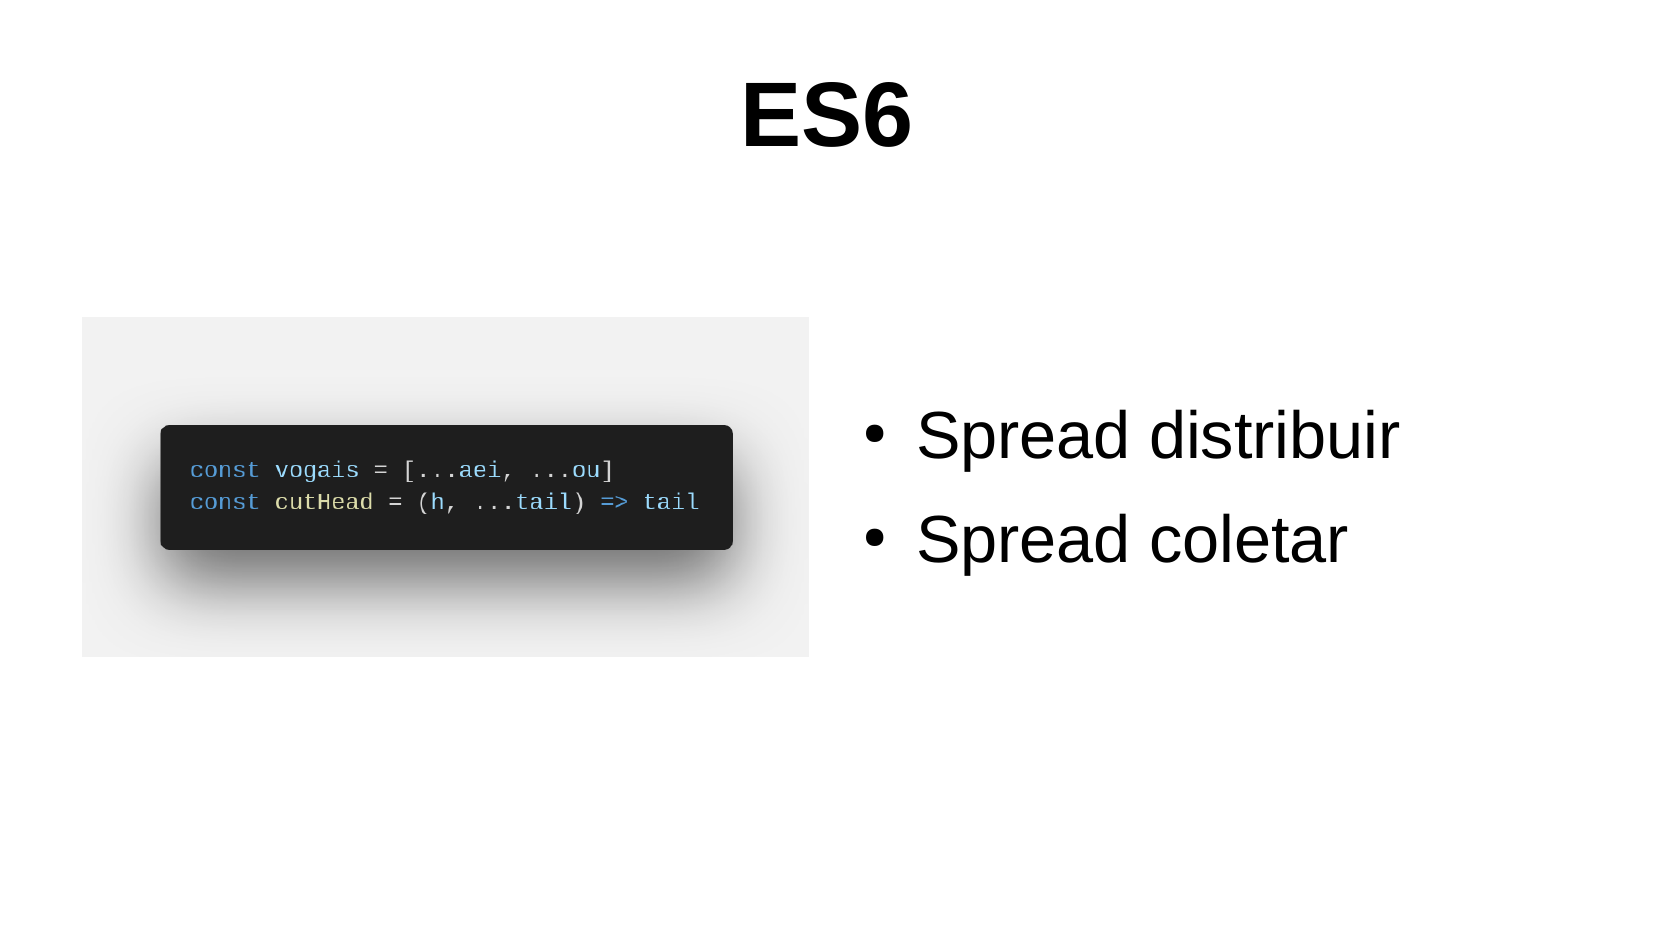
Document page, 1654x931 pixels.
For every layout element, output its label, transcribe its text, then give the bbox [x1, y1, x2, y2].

list Spread distribuir Spread coletar [845, 217, 1572, 758]
title ES6 [82, 37, 1571, 193]
picture [82, 317, 809, 657]
